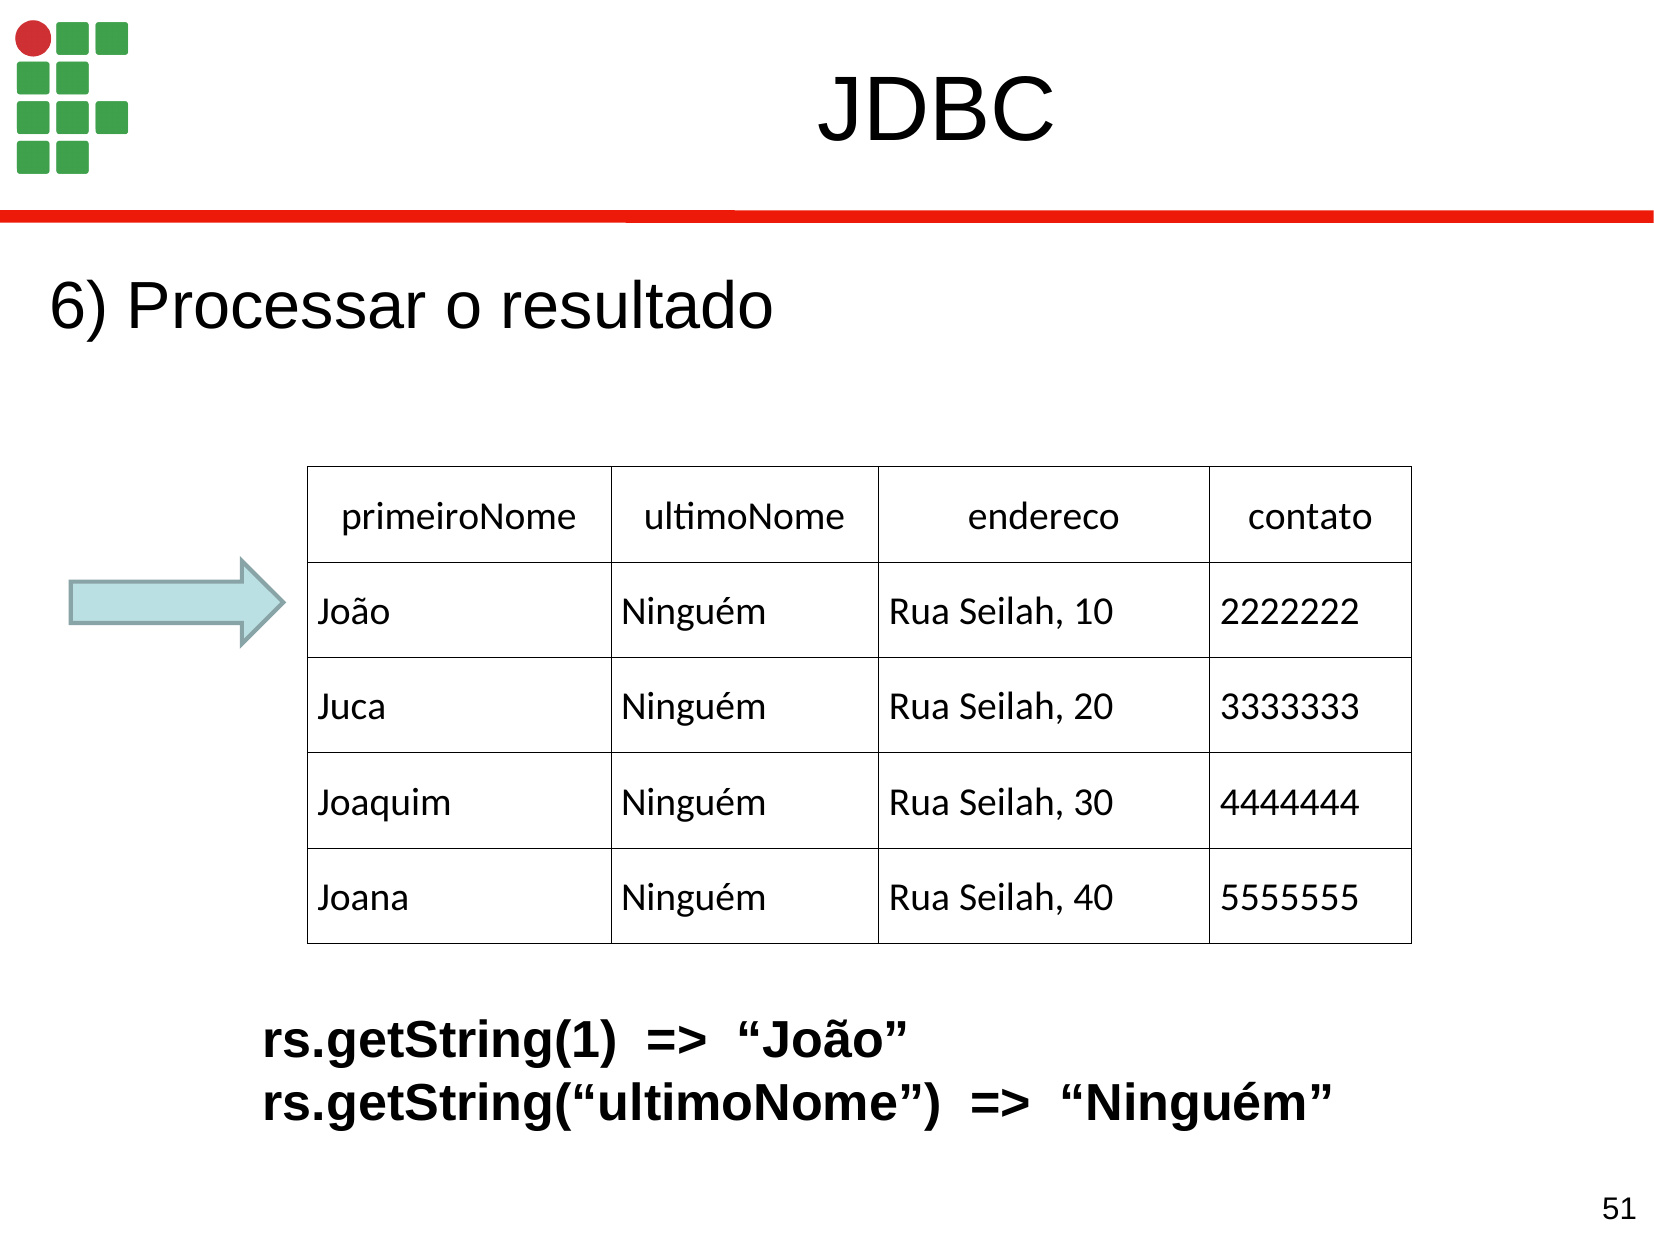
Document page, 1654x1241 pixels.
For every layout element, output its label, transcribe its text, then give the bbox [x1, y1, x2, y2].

table_cell Joaquim [308, 753, 611, 848]
table_cell Joana [308, 849, 611, 943]
table_header endereco [879, 467, 1209, 562]
table_cell 4444444 [1210, 753, 1411, 848]
table_cell Rua Seilah, 10 [879, 563, 1209, 657]
text_box <number> [1185, 1179, 1654, 1220]
table_cell 3333333 [1210, 658, 1411, 752]
table_header contato [1210, 467, 1411, 562]
table_cell Juca [308, 658, 611, 752]
table_cell 2222222 [1210, 563, 1411, 657]
table_cell Ninguém [612, 658, 878, 752]
picture [14, 16, 130, 178]
table_cell Ninguém [612, 563, 878, 657]
text_box JDBC [253, 0, 1622, 207]
text_box rs.getString(1) => “João” rs.getString(“ultimoNome”) => “Ninguém” [247, 998, 1418, 1201]
text_box 6) Processar o resultado [32, 253, 1654, 1205]
table_cell Ninguém [612, 753, 878, 848]
table_header primeiroNome [308, 467, 611, 562]
table_header ultimoNome [612, 467, 878, 562]
table_cell Rua Seilah, 30 [879, 753, 1209, 848]
table_cell João [308, 563, 611, 657]
table_cell 5555555 [1210, 849, 1411, 943]
table_cell Rua Seilah, 40 [879, 849, 1209, 943]
text_box [70, 560, 284, 644]
table_cell Rua Seilah, 20 [879, 658, 1209, 752]
table_cell Ninguém [612, 849, 878, 943]
